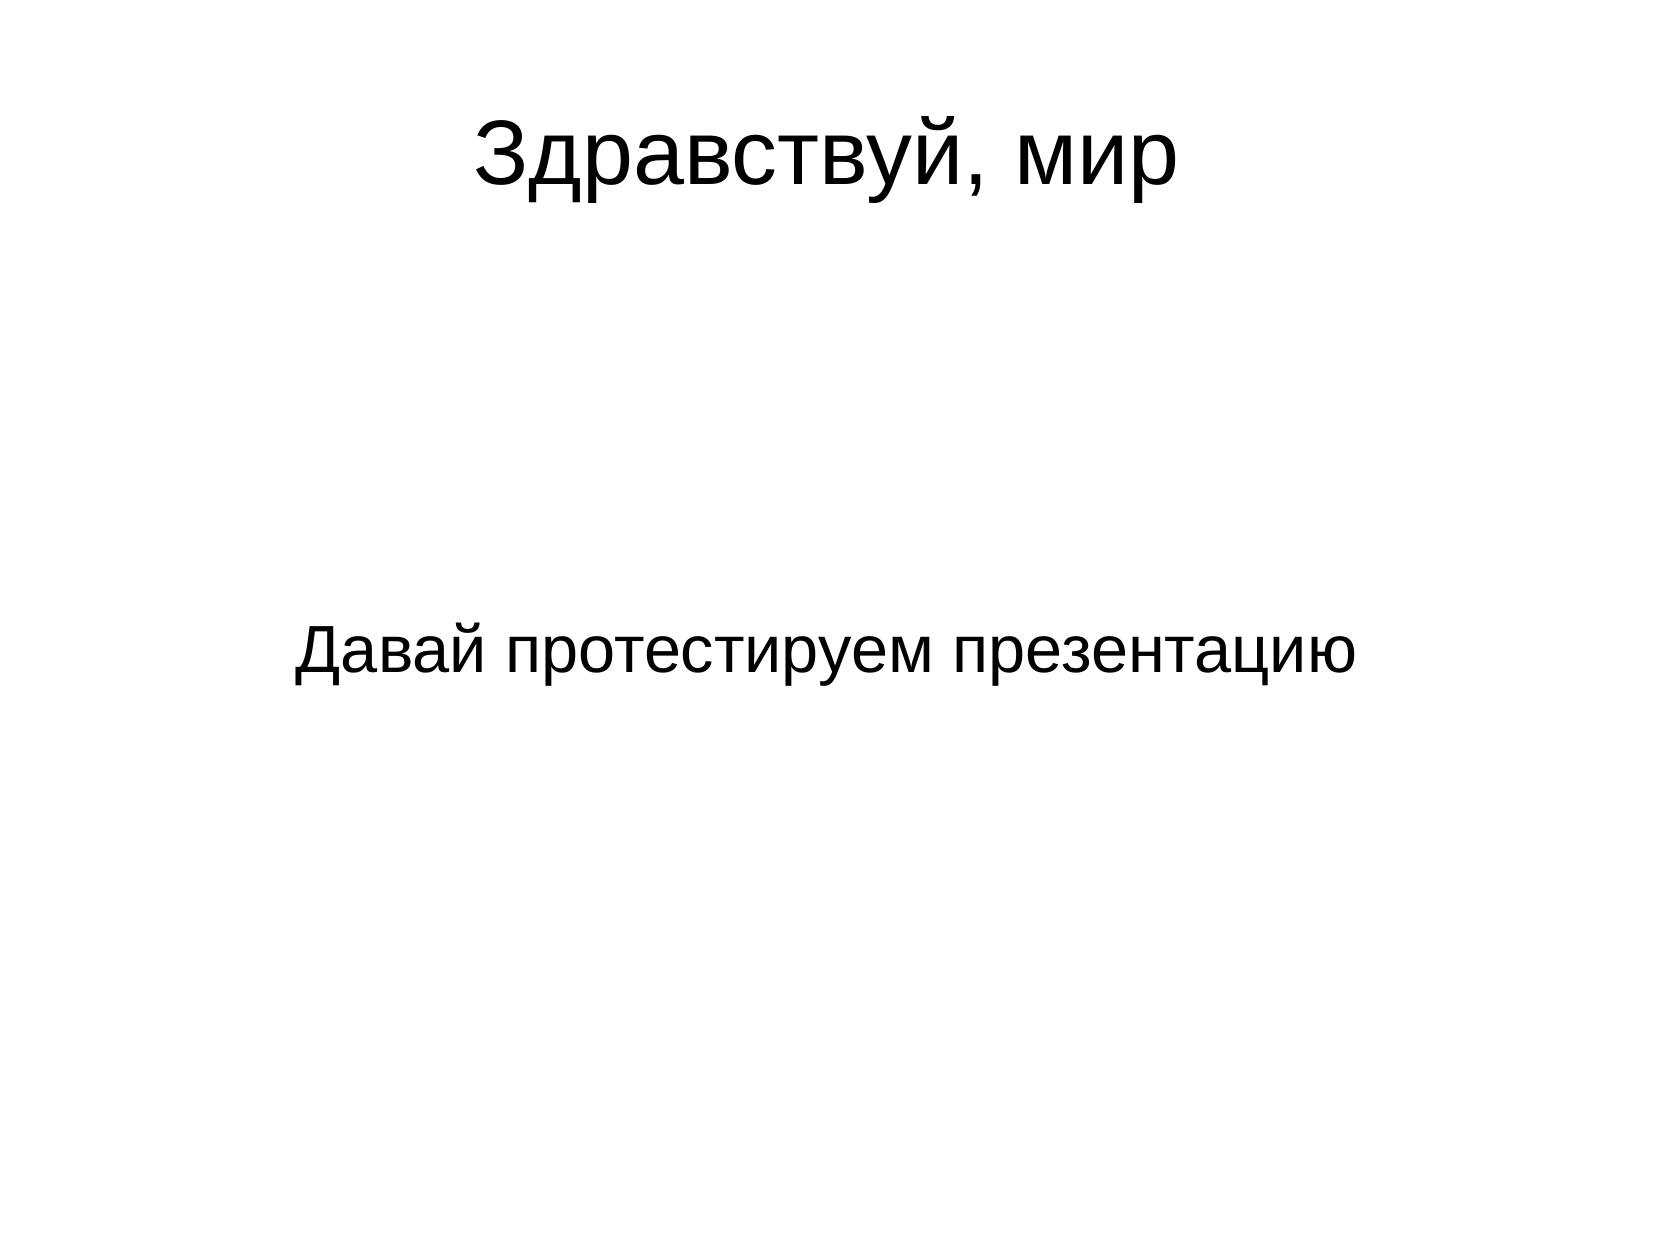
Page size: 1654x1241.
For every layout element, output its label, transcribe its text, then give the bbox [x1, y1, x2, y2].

title Здравствуй, мир [82, 49, 1571, 257]
subtitle Давай протестируем презентацию [82, 290, 1571, 1010]
